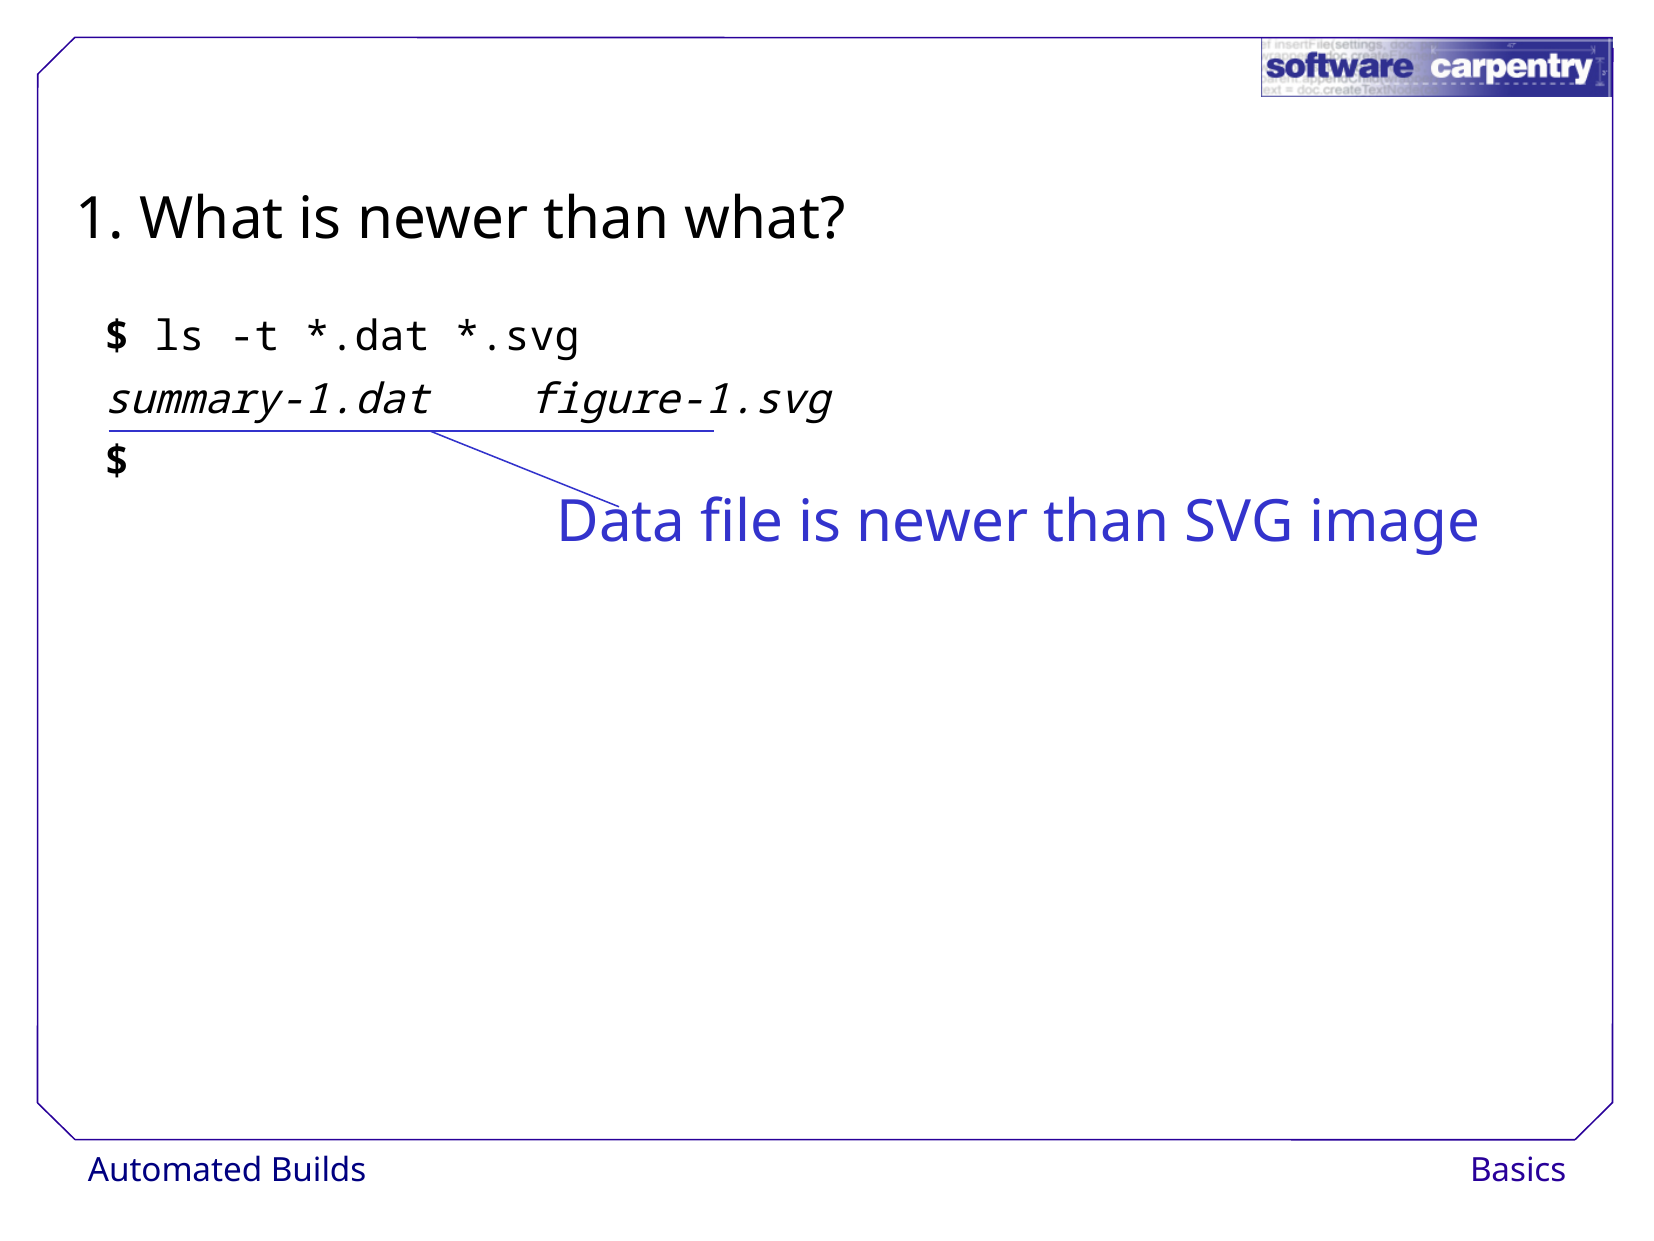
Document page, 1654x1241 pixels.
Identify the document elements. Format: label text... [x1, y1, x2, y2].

text_box 1. What is newer than what? [61, 138, 1011, 259]
text_box Data file is newer than SVG image [541, 440, 1645, 562]
text_box $ ls -t *.dat *.svg summary-1.dat figure-1.svg $ [89, 289, 1512, 507]
picture [1261, 39, 1613, 97]
